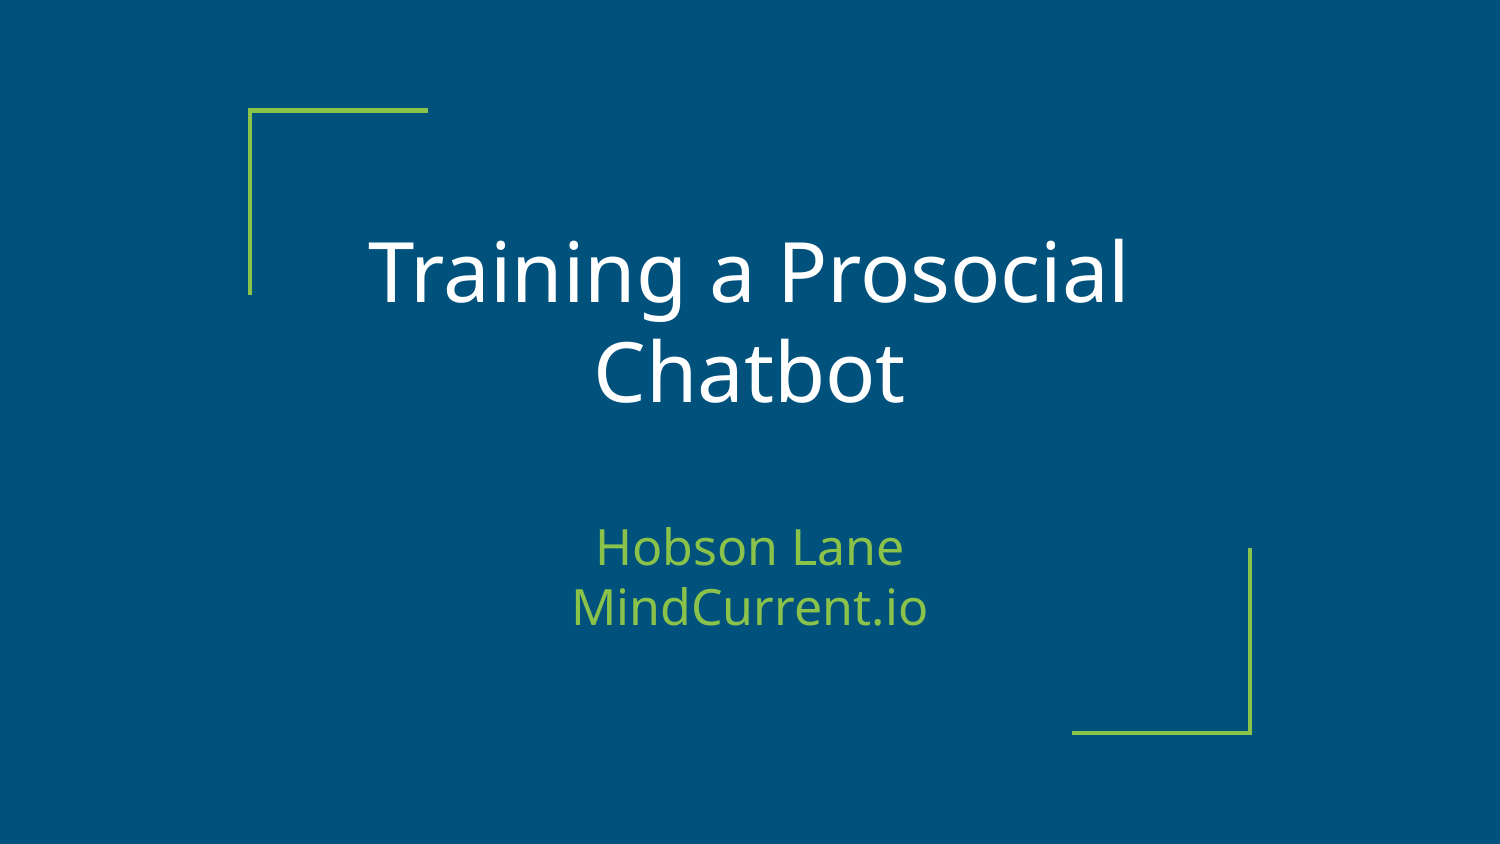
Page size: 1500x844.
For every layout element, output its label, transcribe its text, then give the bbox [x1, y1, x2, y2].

subtitle Hobson Lane MindCurrent.io [275, 500, 1225, 650]
title Training a Prosocial Chatbot [275, 195, 1225, 435]
